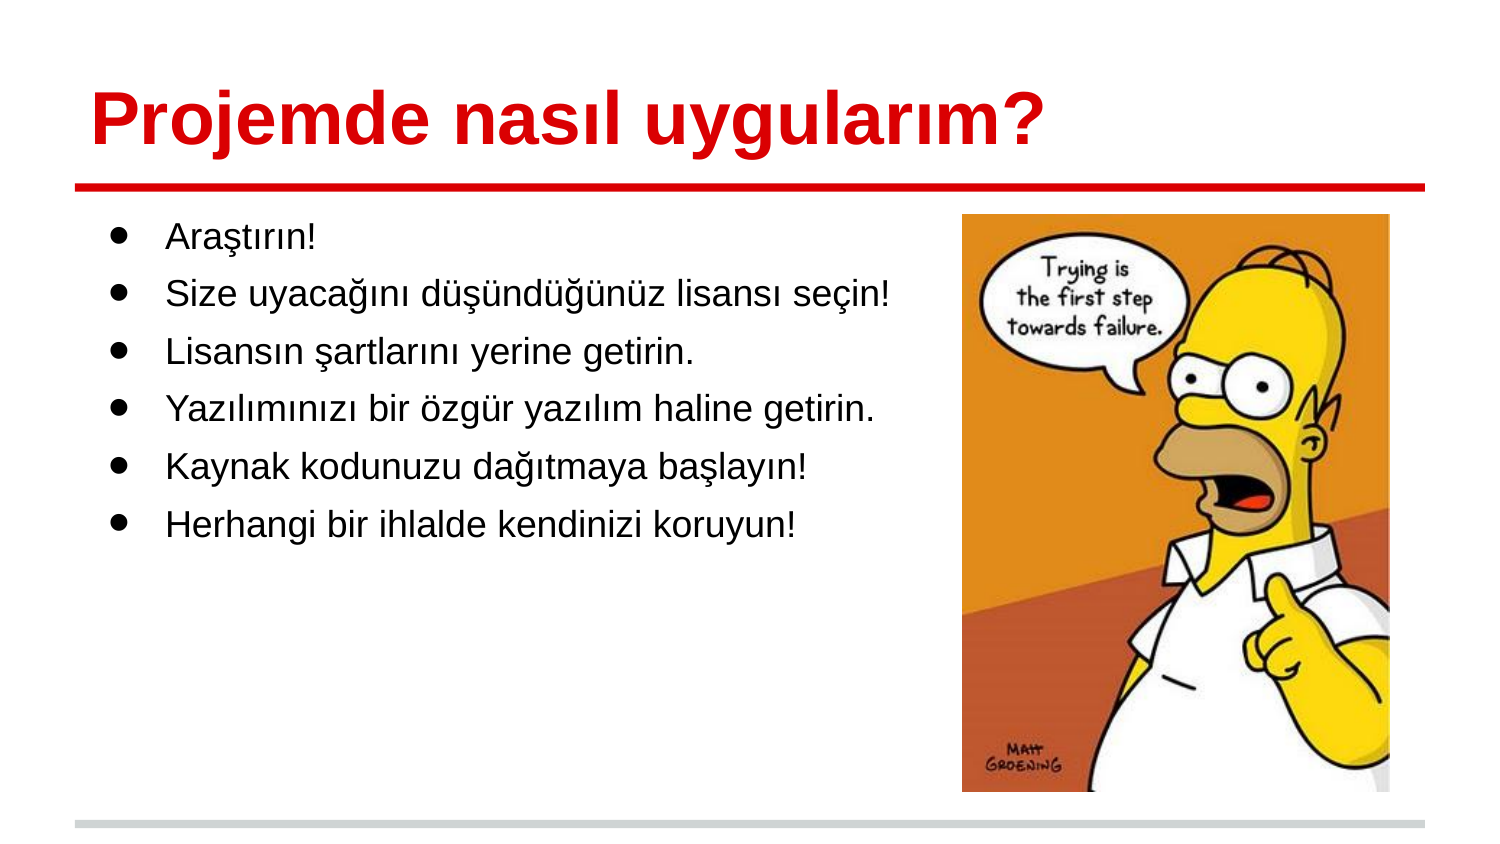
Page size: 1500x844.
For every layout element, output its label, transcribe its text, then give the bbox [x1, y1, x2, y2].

title Projemde nasıl uygularım? [75, 33, 1425, 175]
list Araştırın! Size uyacağını düşündüğünüz lisansı seçin! Lisansın şartlarını yerine getirin. Yazılımınızı bir özgür yazılım haline getirin. Kaynak kodunuzu dağıtmaya başlayın! Herhangi bir ihlalde kendinizi koruyun! [75, 196, 1425, 808]
picture [962, 214, 1390, 792]
